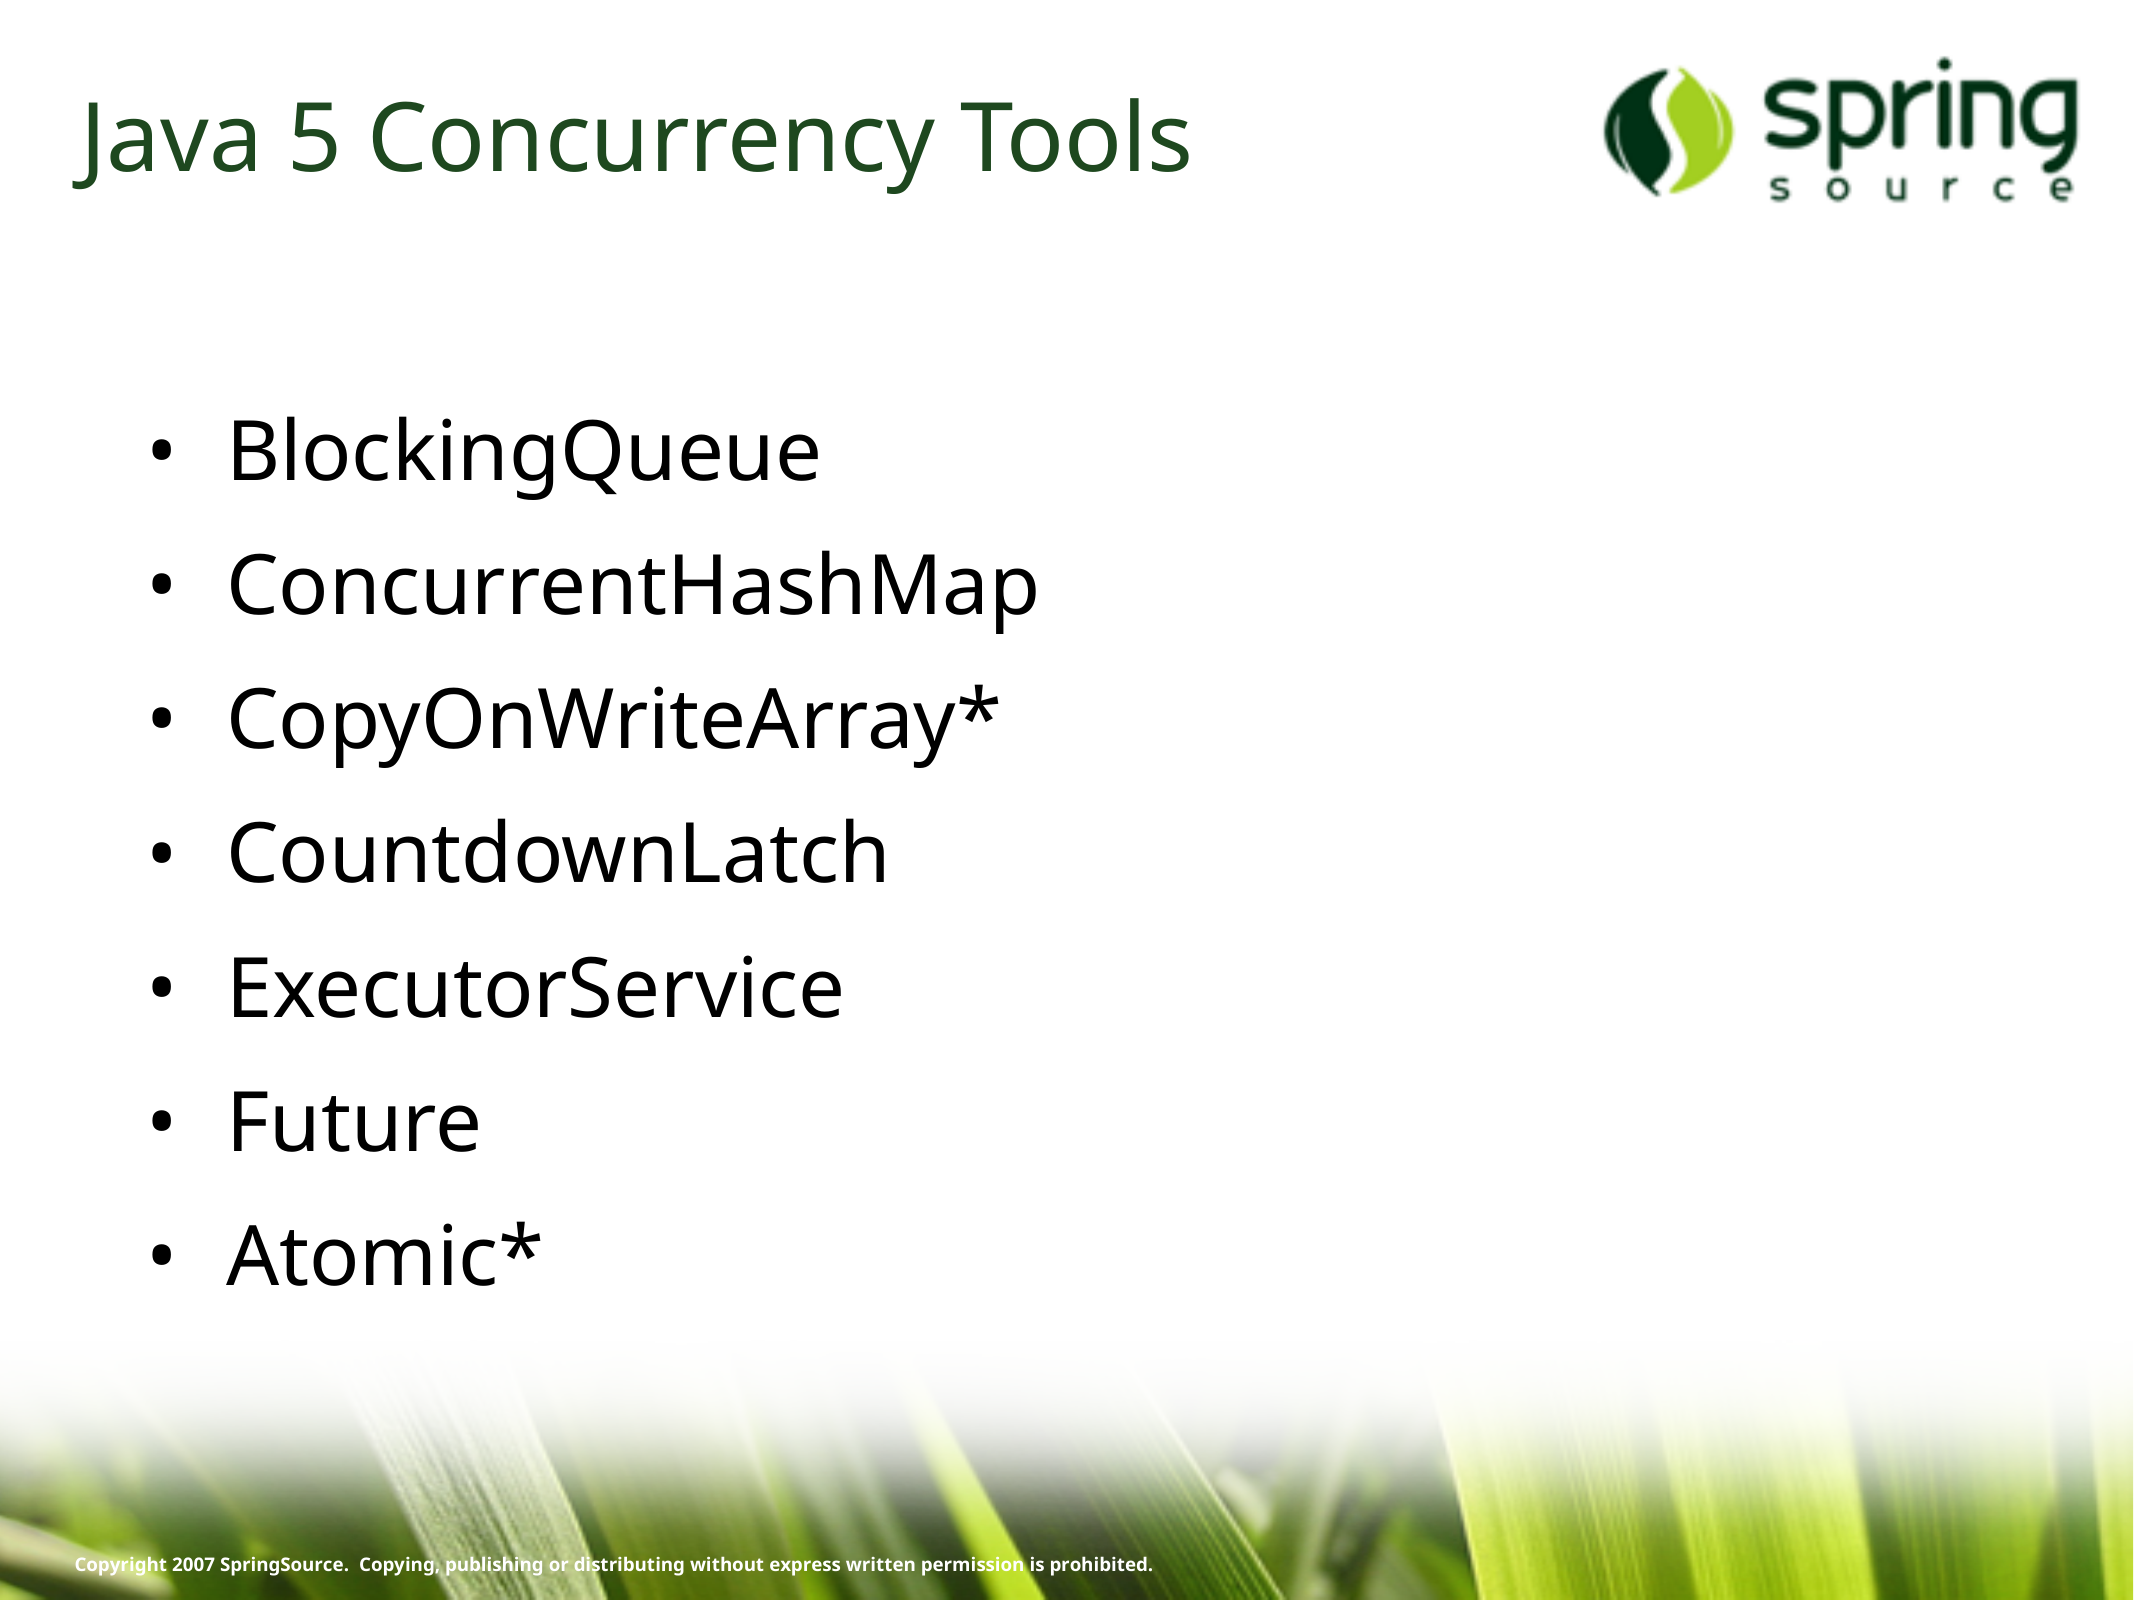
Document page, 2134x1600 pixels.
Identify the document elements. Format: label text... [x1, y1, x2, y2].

title Java 5 Concurrency Tools [80, 16, 1548, 253]
picture [0, 1340, 2134, 1600]
picture [1555, 46, 2134, 224]
list BlockingQueue ConcurrentHashMap CopyOnWriteArray* CountdownLatch ExecutorService Future Atomic* [146, 391, 1982, 1319]
